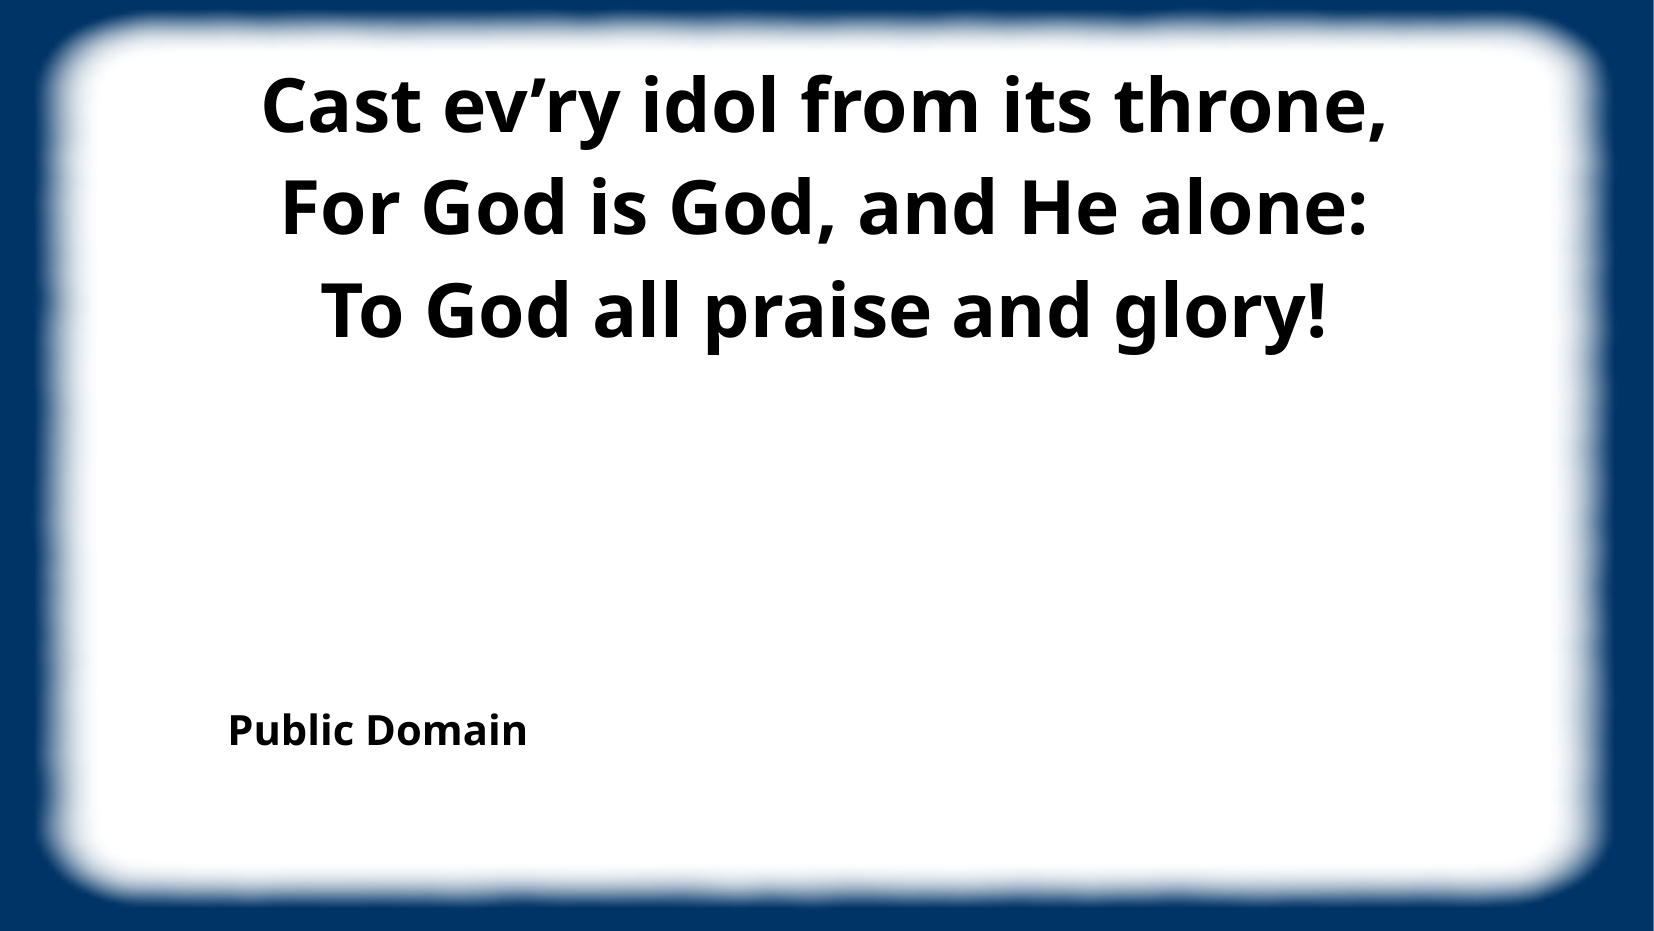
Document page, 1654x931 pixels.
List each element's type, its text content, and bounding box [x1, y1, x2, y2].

picture [0, 0, 1654, 931]
text_box Cast ev’ry idol from its throne, For God is God, and He alone: To God all praise and glory! Public Domain [105, 45, 1546, 748]
